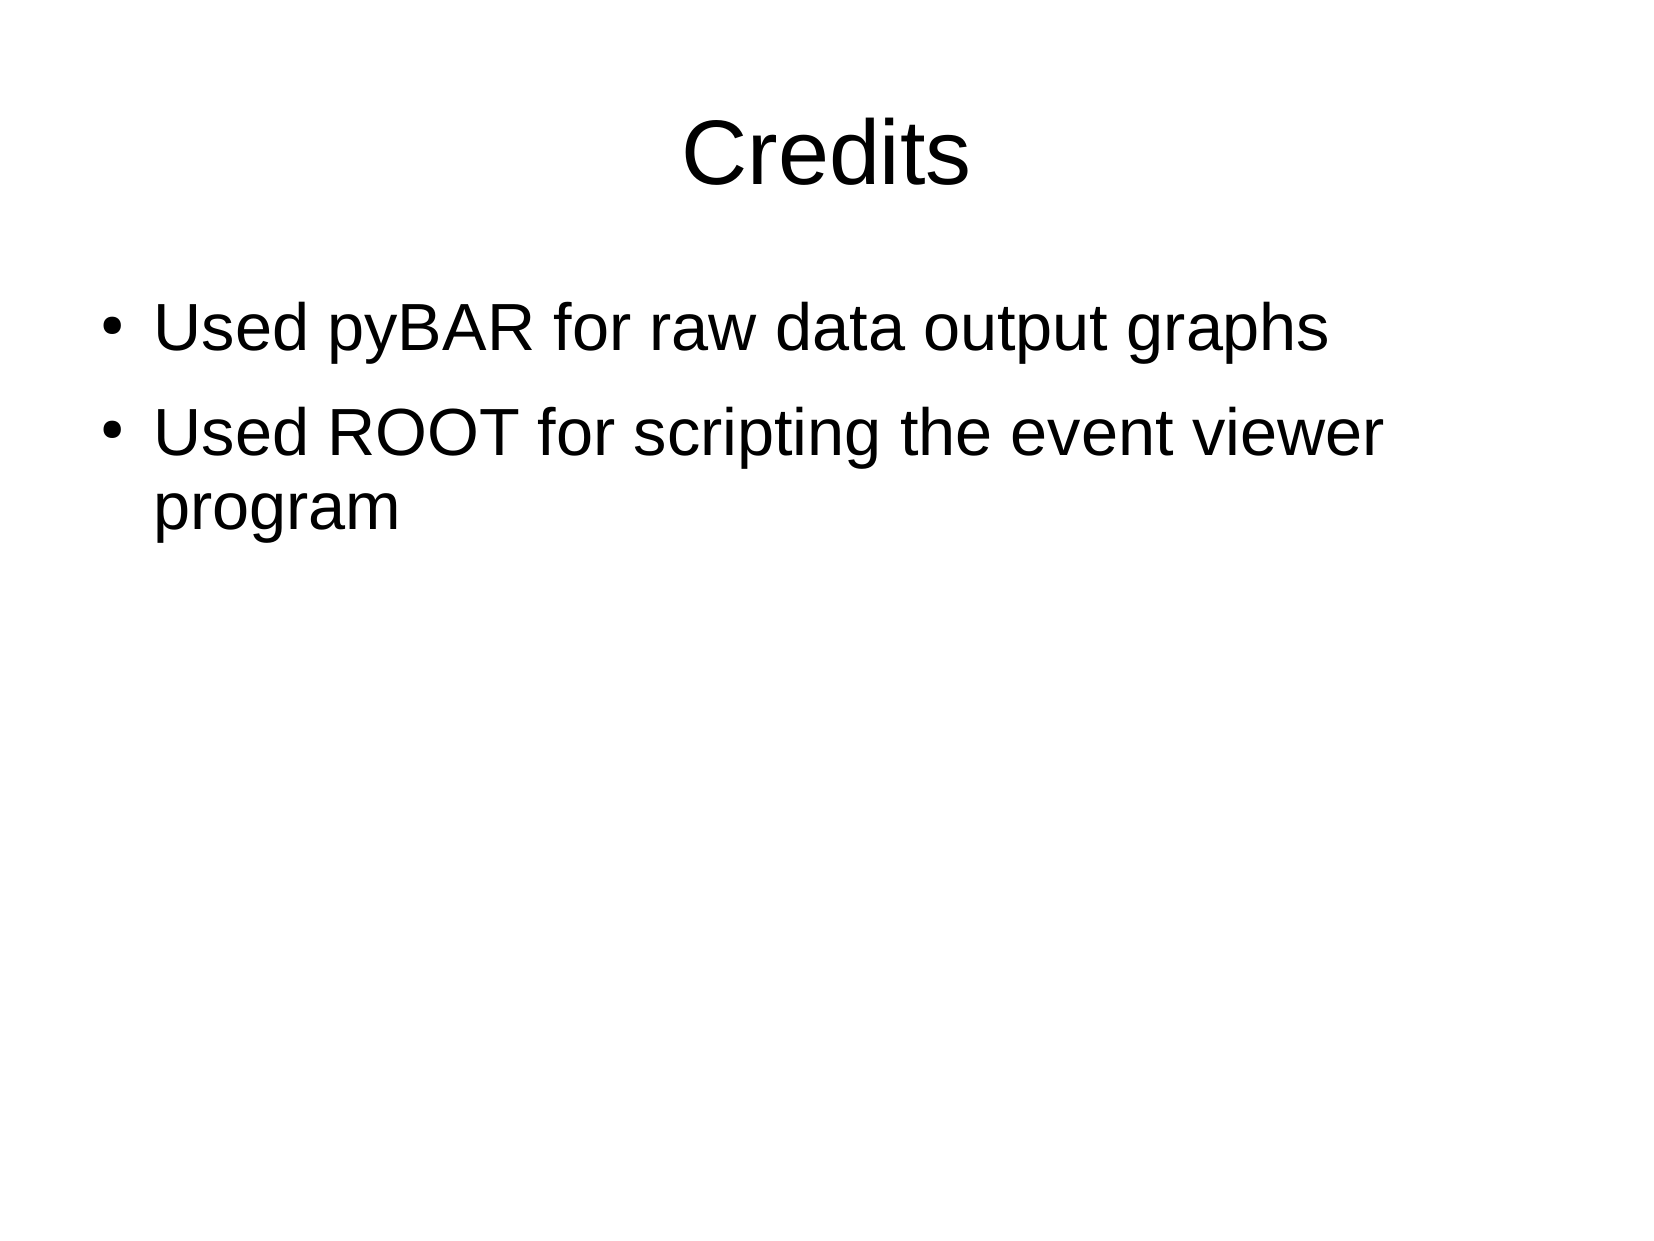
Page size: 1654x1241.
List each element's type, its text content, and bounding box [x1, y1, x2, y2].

title Credits [82, 49, 1571, 257]
list Used pyBAR for raw data output graphs Used ROOT for scripting the event viewer program [82, 290, 1571, 1010]
